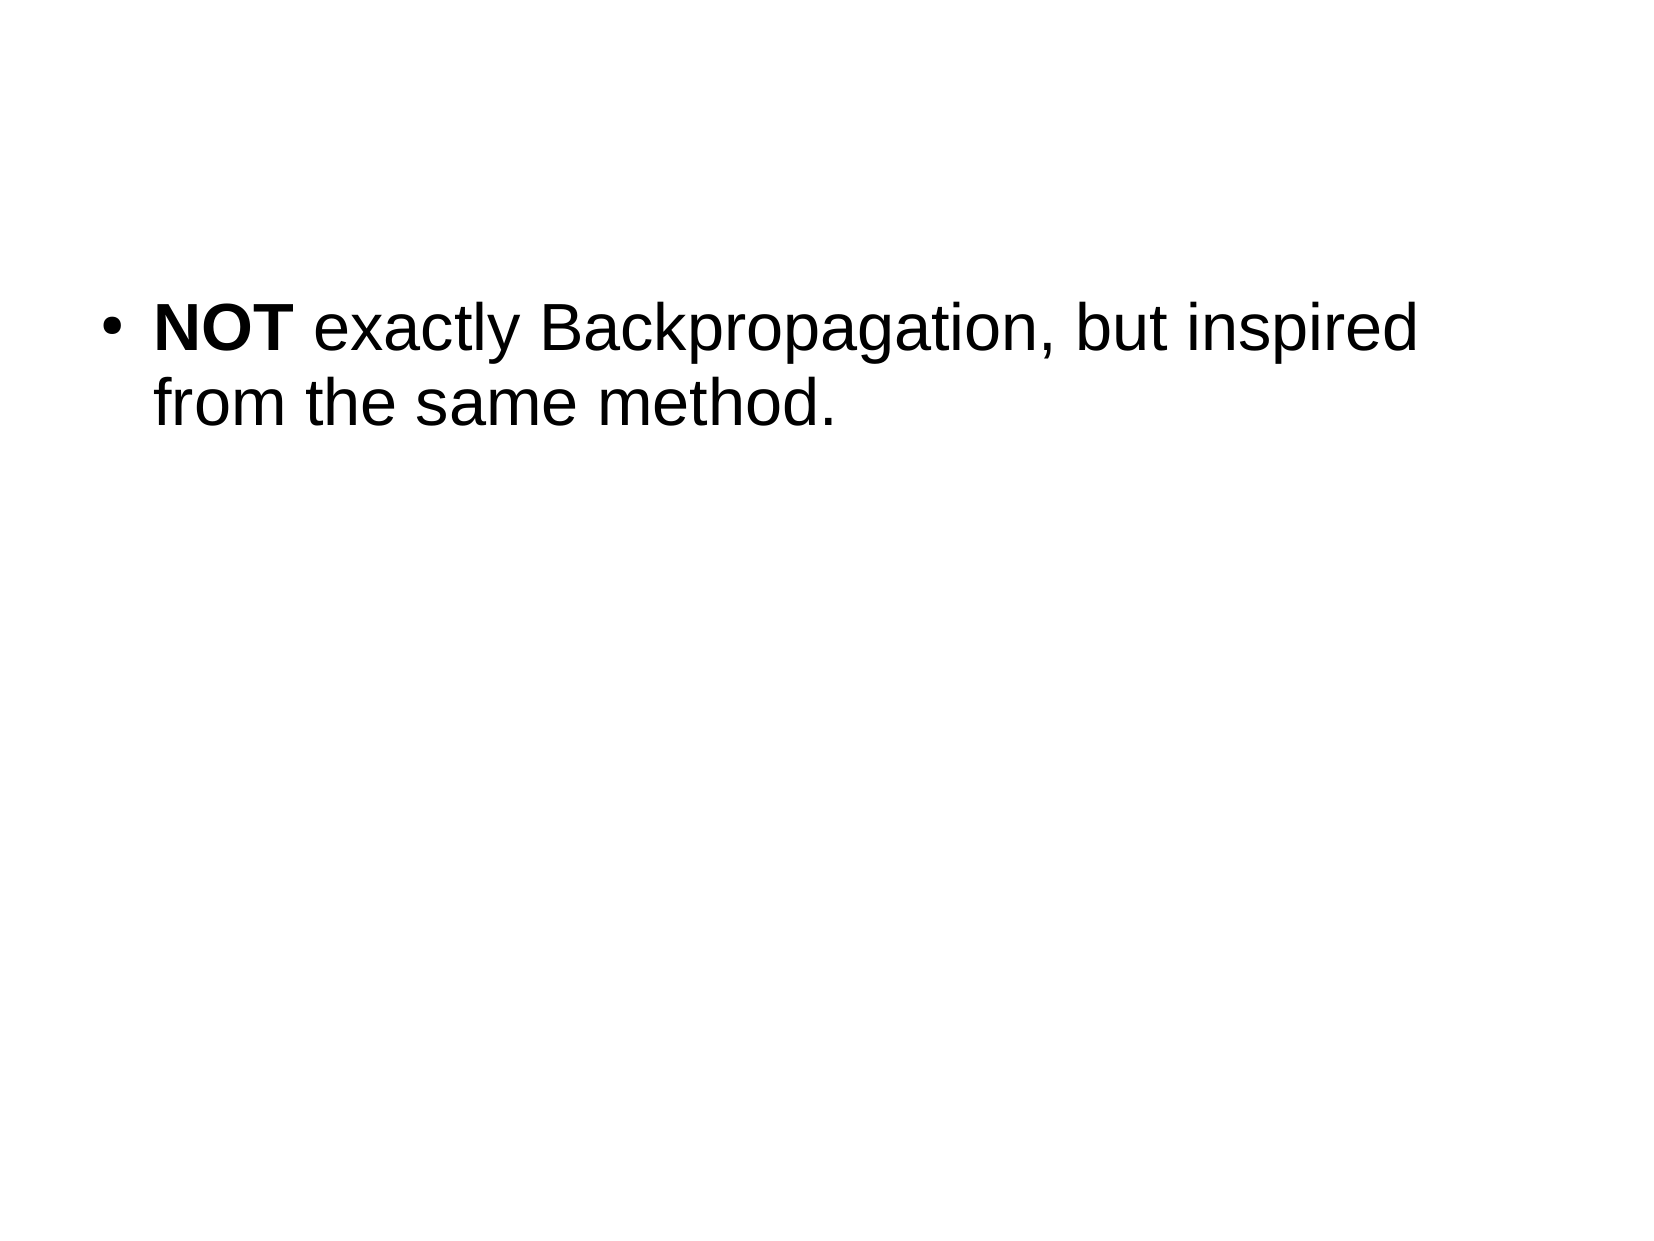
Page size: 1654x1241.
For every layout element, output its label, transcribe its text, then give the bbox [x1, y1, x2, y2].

list NOT exactly Backpropagation, but inspired from the same method. [82, 290, 1571, 1010]
